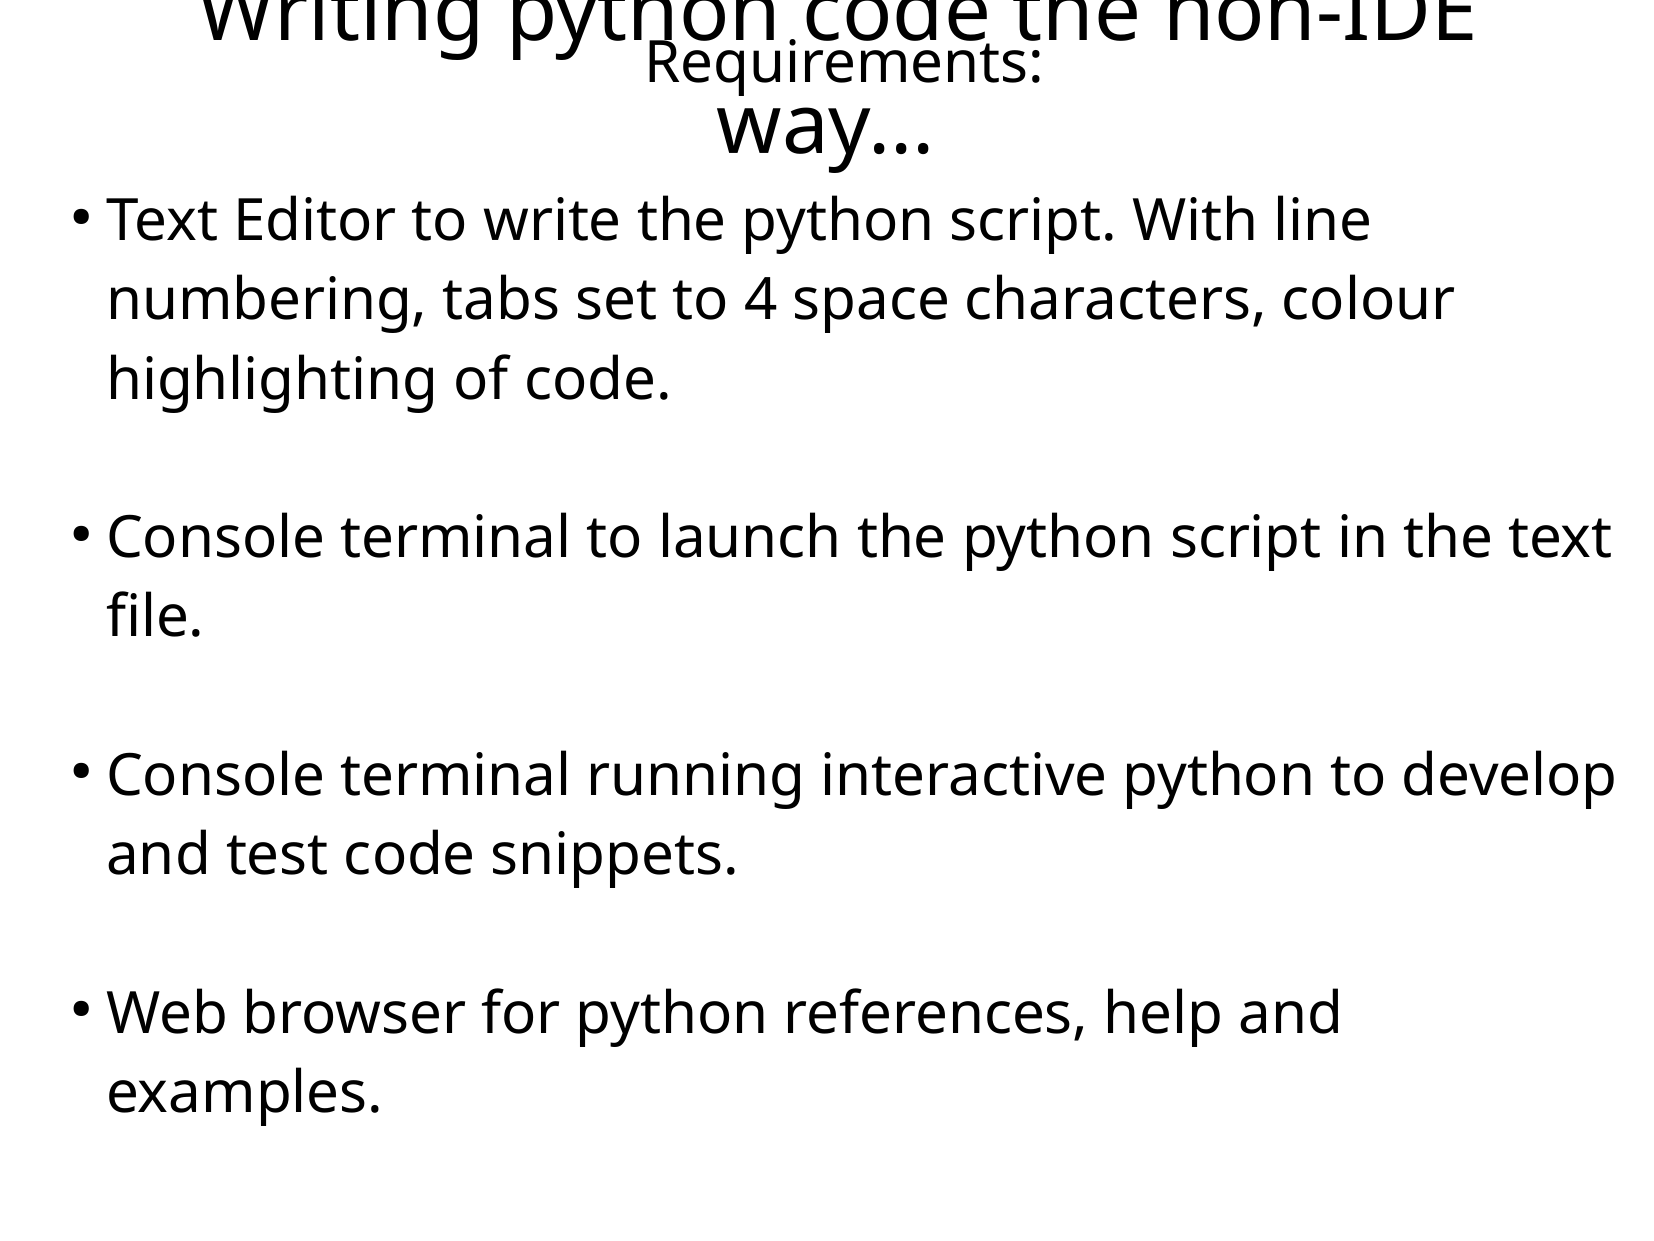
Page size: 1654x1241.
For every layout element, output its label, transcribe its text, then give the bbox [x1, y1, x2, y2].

text_box Requirements: Text Editor to write the python script. With line numbering, tabs set to 4 space characters, colour highlighting of code. Console terminal to launch the python script in the text file. Console terminal running interactive python to develop and test code snippets. Web browser for python references, help and examples. [70, 173, 1619, 1055]
title Writing python code the non-IDE way... [94, 11, 1583, 119]
